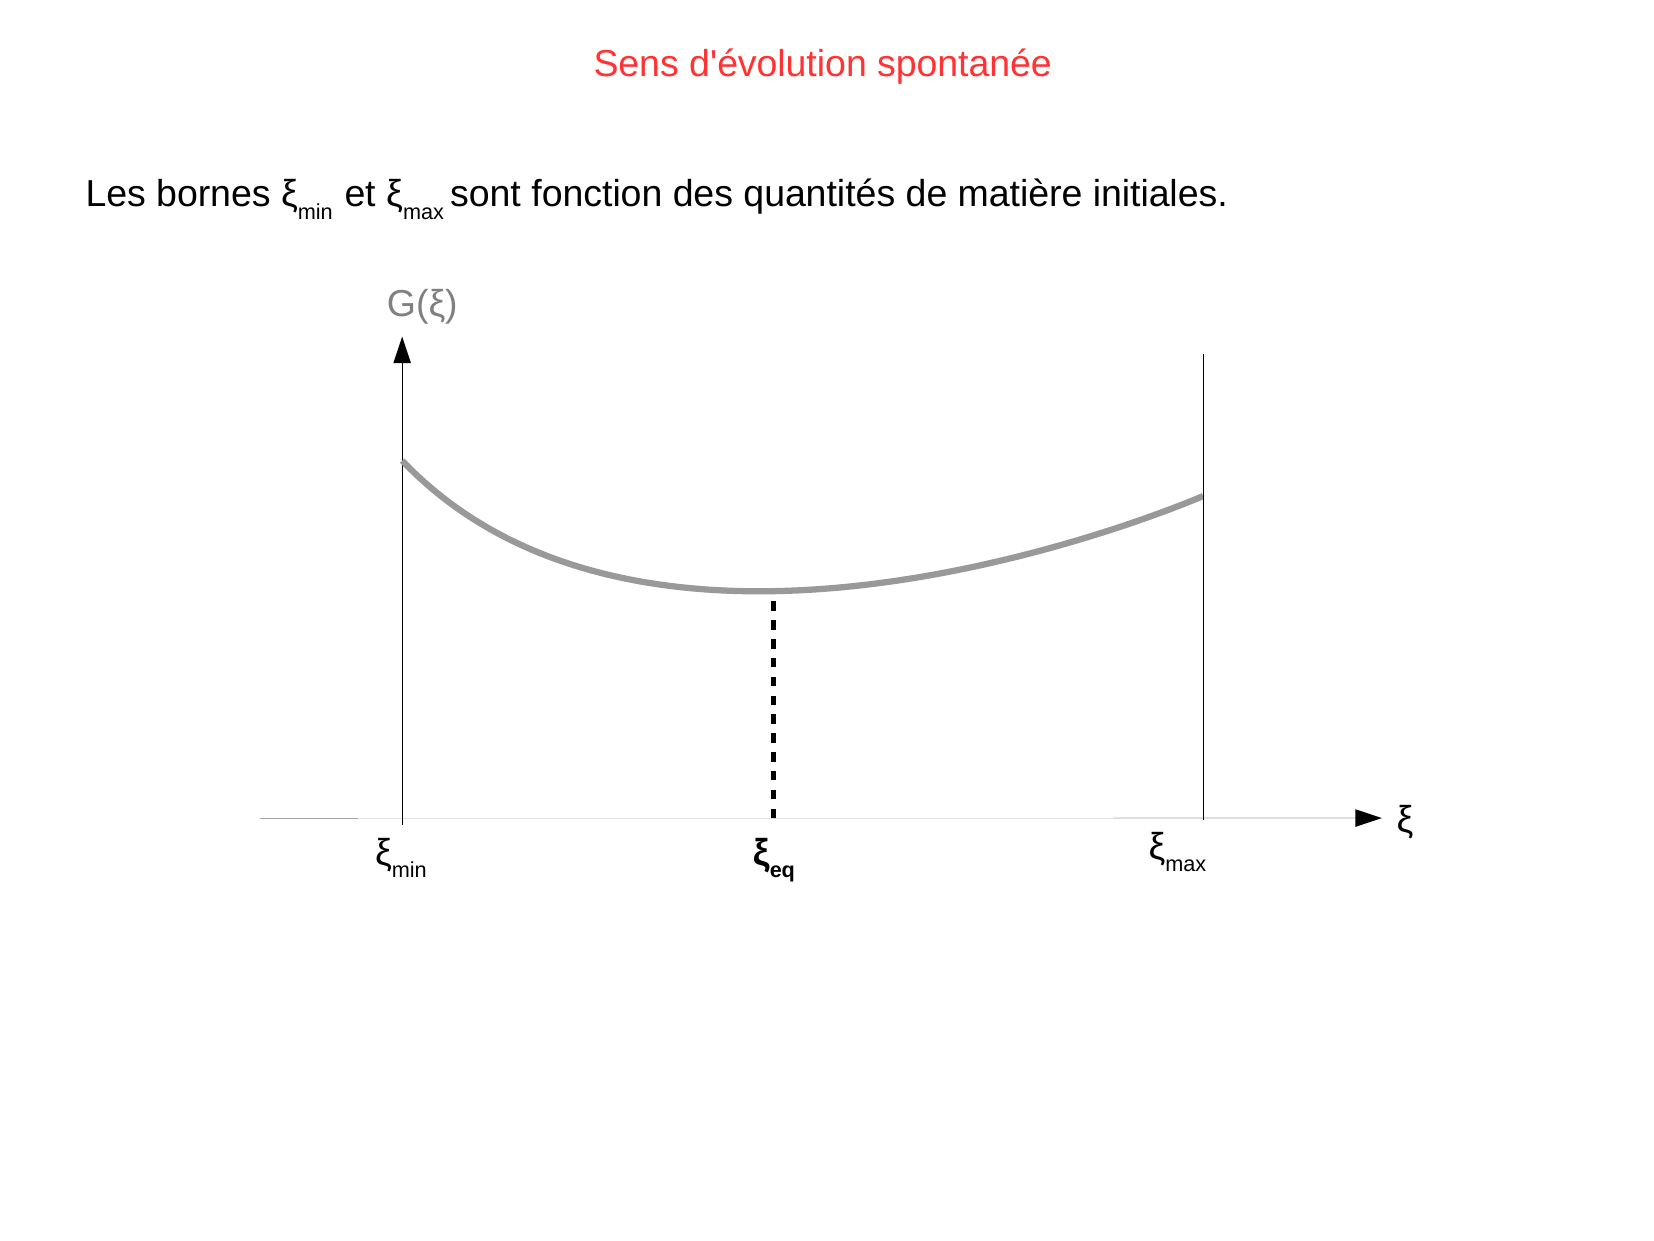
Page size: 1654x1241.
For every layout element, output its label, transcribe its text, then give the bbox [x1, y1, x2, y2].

text_box Les bornes ξmin et ξmax sont fonction des quantités de matière initiales. [70, 165, 1252, 232]
text_box ξmax [1133, 818, 1268, 898]
text_box Sens d'évolution spontanée [578, 35, 1081, 95]
text_box G(ξ) [372, 275, 491, 333]
text_box ξmin [360, 823, 455, 904]
text_box ξeq [738, 823, 815, 904]
text_box ξ [1381, 791, 1441, 849]
